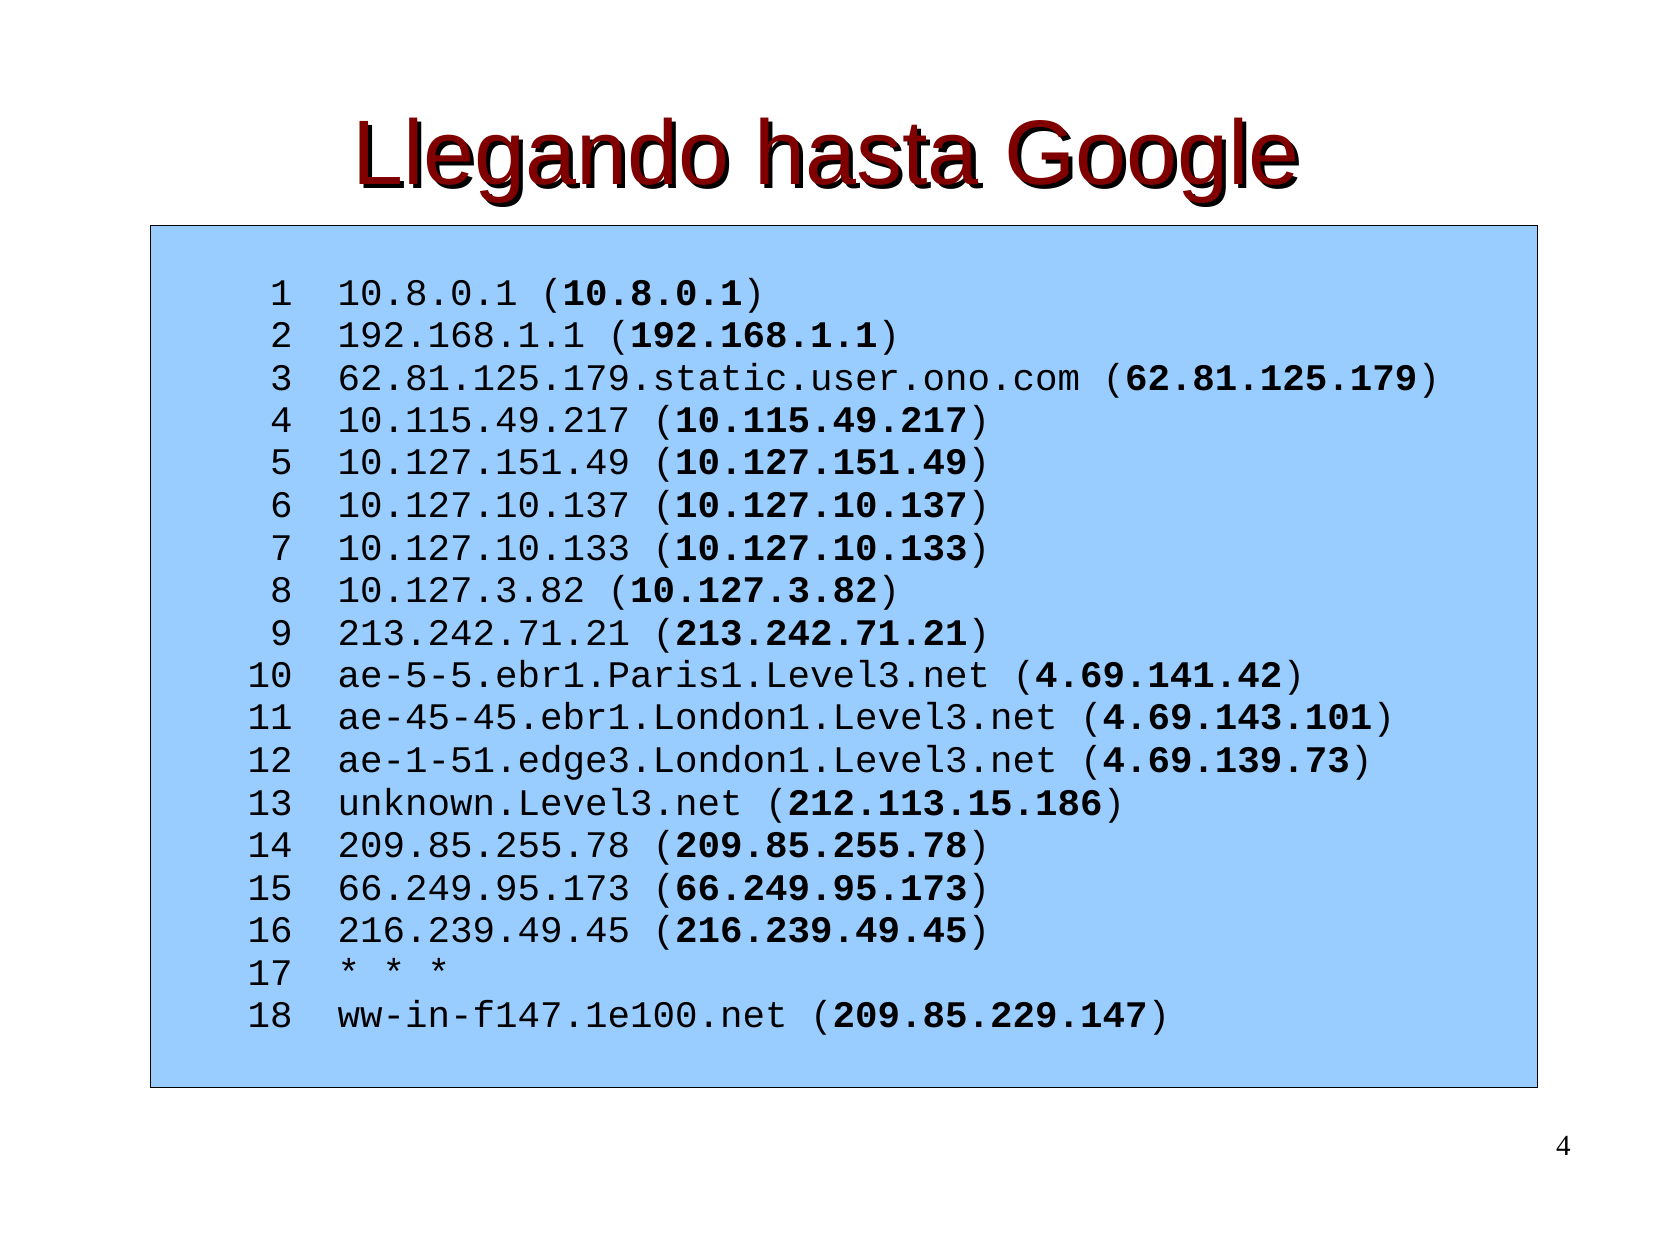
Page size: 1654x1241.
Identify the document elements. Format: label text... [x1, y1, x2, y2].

text_box 1 10.8.0.1 (10.8.0.1) 2 192.168.1.1 (192.168.1.1) 3 62.81.125.179.static.user.ono.com (62.81.125.179) 4 10.115.49.217 (10.115.49.217) 5 10.127.151.49 (10.127.151.49) 6 10.127.10.137 (10.127.10.137) 7 10.127.10.133 (10.127.10.133) 8 10.127.3.82 (10.127.3.82) 9 213.242.71.21 (213.242.71.21) 10 ae-5-5.ebr1.Paris1.Level3.net (4.69.141.42) 11 ae-45-45.ebr1.London1.Level3.net (4.69.143.101) 12 ae-1-51.edge3.London1.Level3.net (4.69.139.73) 13 unknown.Level3.net (212.113.15.186) 14 209.85.255.78 (209.85.255.78) 15 66.249.95.173 (66.249.95.173) 16 216.239.49.45 (216.239.49.45) 17 * * * 18 ww-in-f147.1e100.net (209.85.229.147) [150, 225, 1538, 1088]
title Llegando hasta Google [82, 56, 1571, 250]
